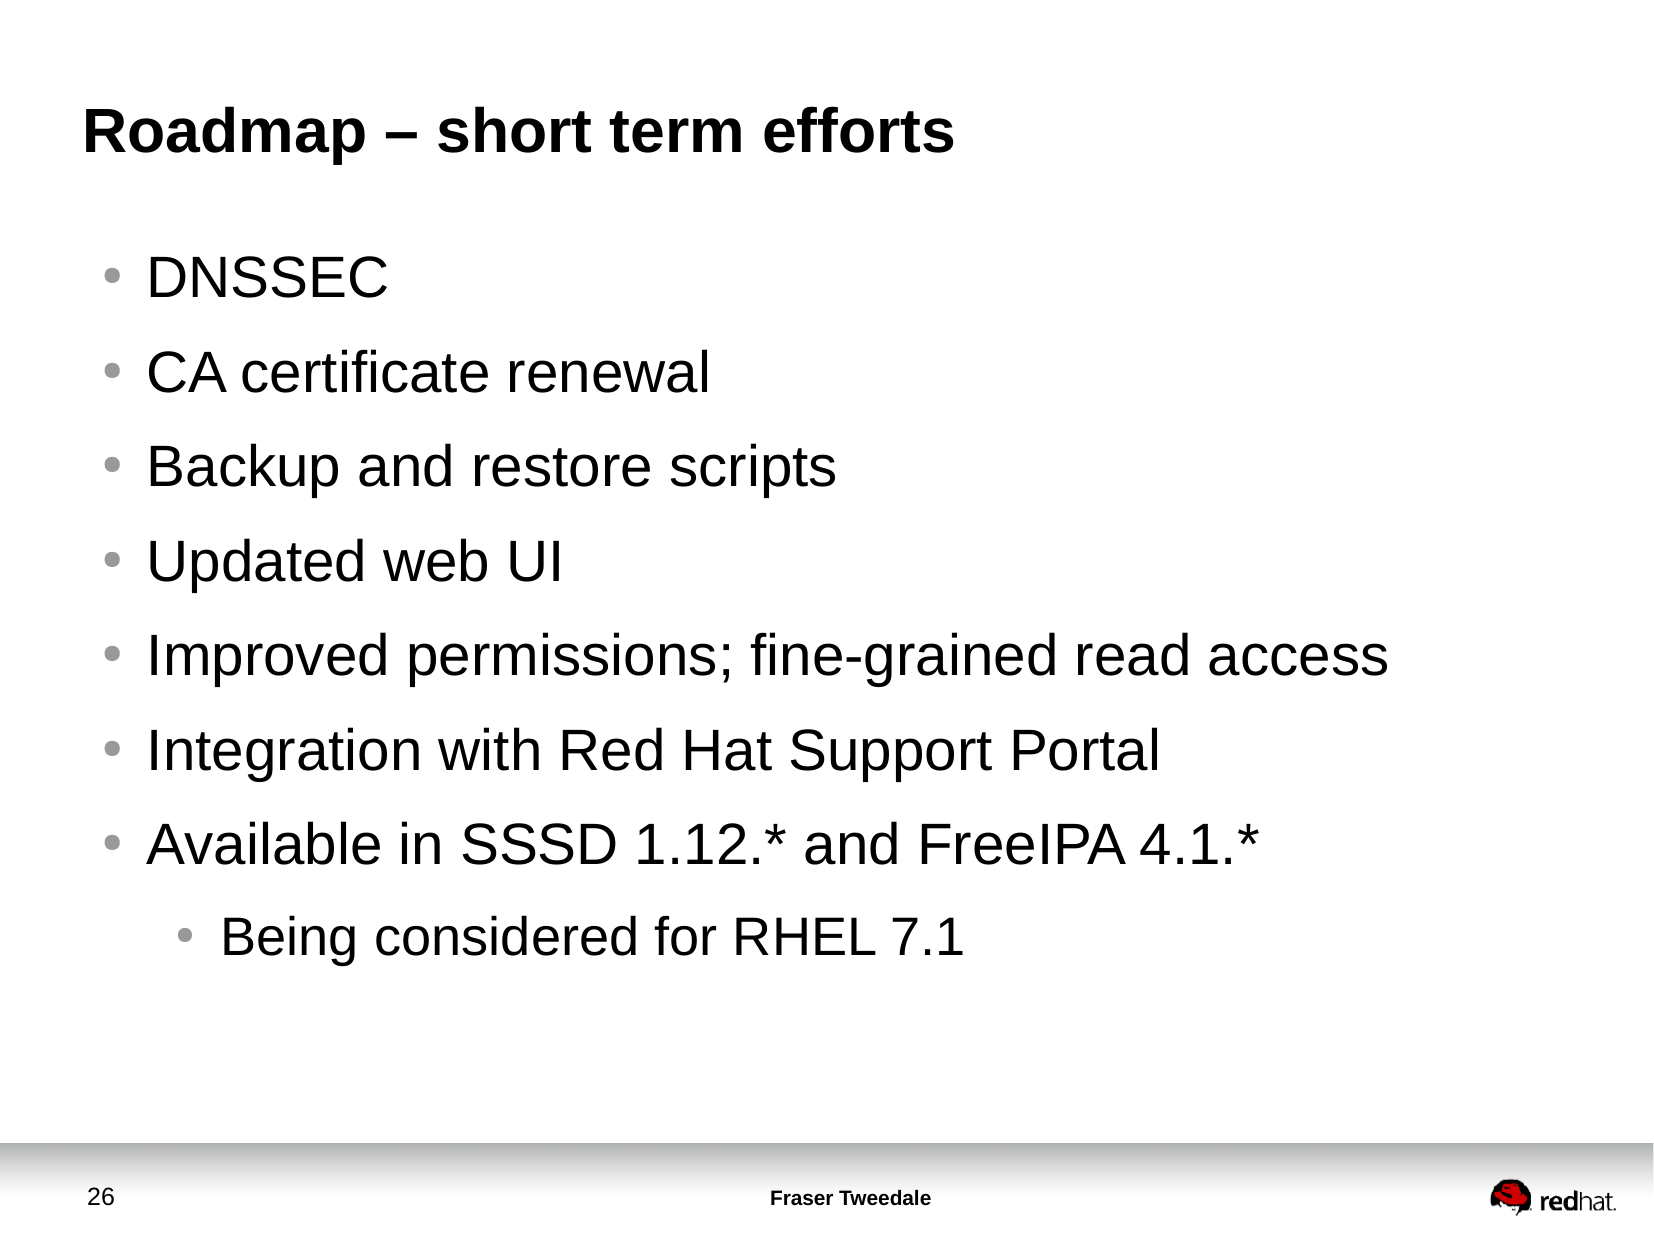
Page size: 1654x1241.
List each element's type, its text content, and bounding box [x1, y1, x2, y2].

title Roadmap – short term efforts [82, 37, 1571, 226]
picture [0, 1143, 1654, 1241]
list DNSSEC CA certificate renewal Backup and restore scripts Updated web UI Improved permissions; fine-grained read access Integration with Red Hat Support Portal Available in SSSD 1.12.* and FreeIPA 4.1.* Being considered for RHEL 7.1 [86, 244, 1576, 1039]
